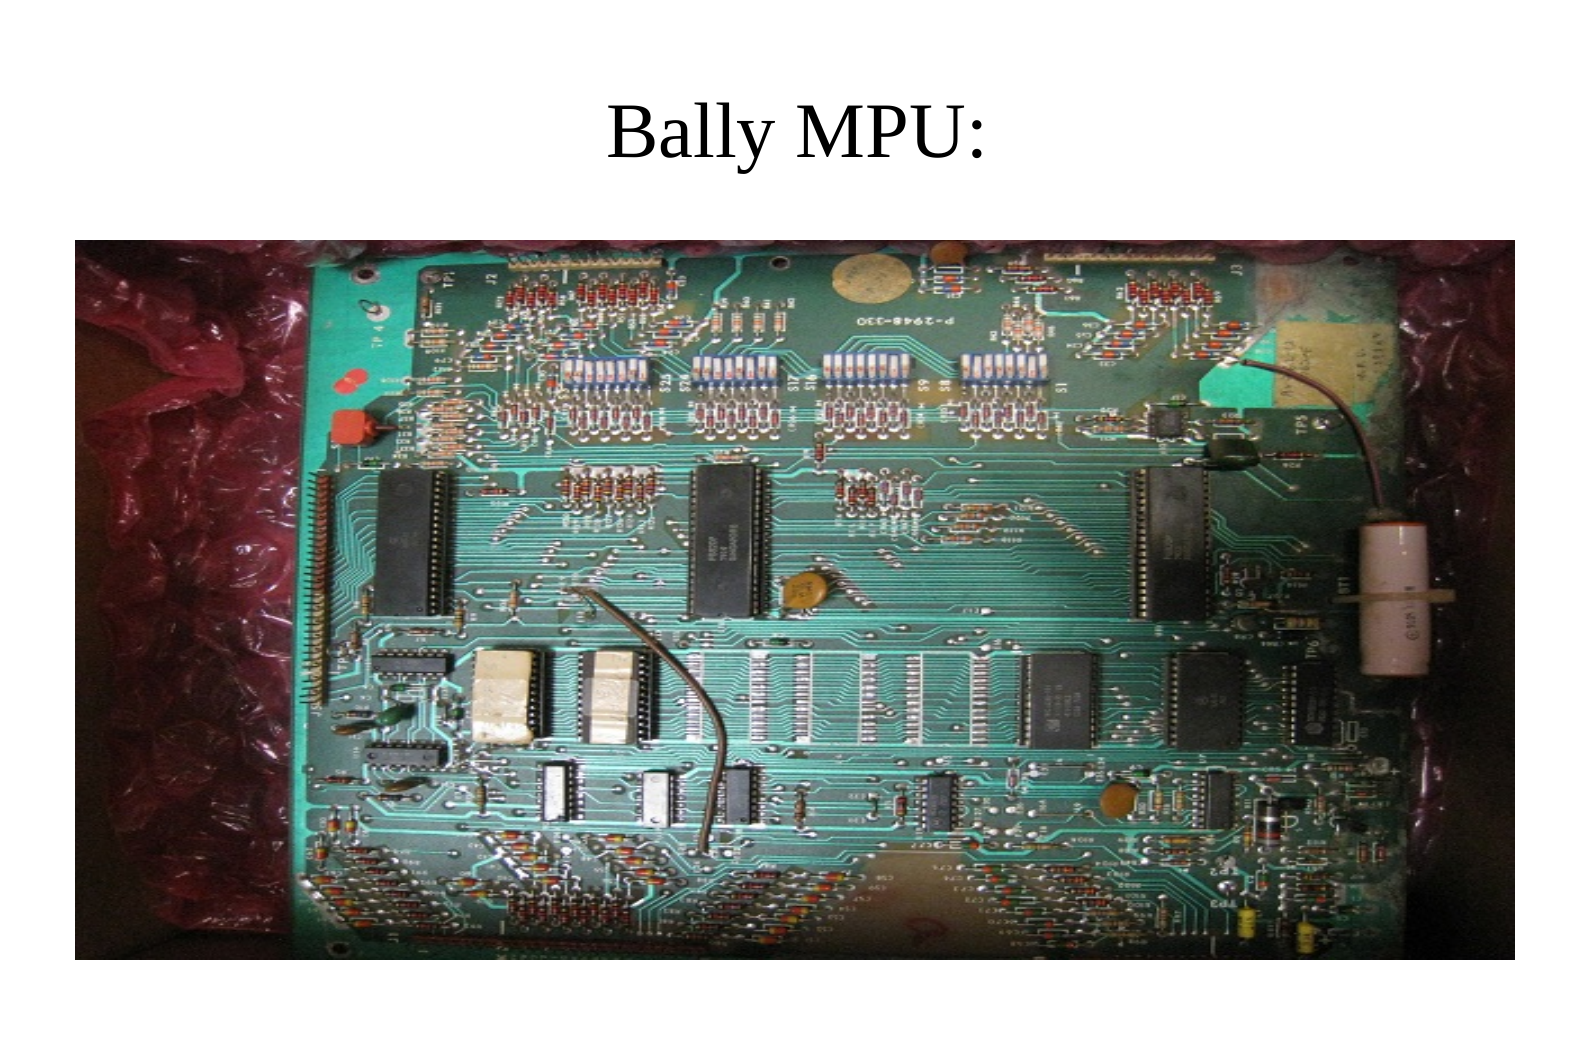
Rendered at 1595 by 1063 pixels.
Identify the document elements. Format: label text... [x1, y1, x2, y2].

title Bally MPU: [79, 42, 1515, 220]
picture [75, 240, 1515, 960]
